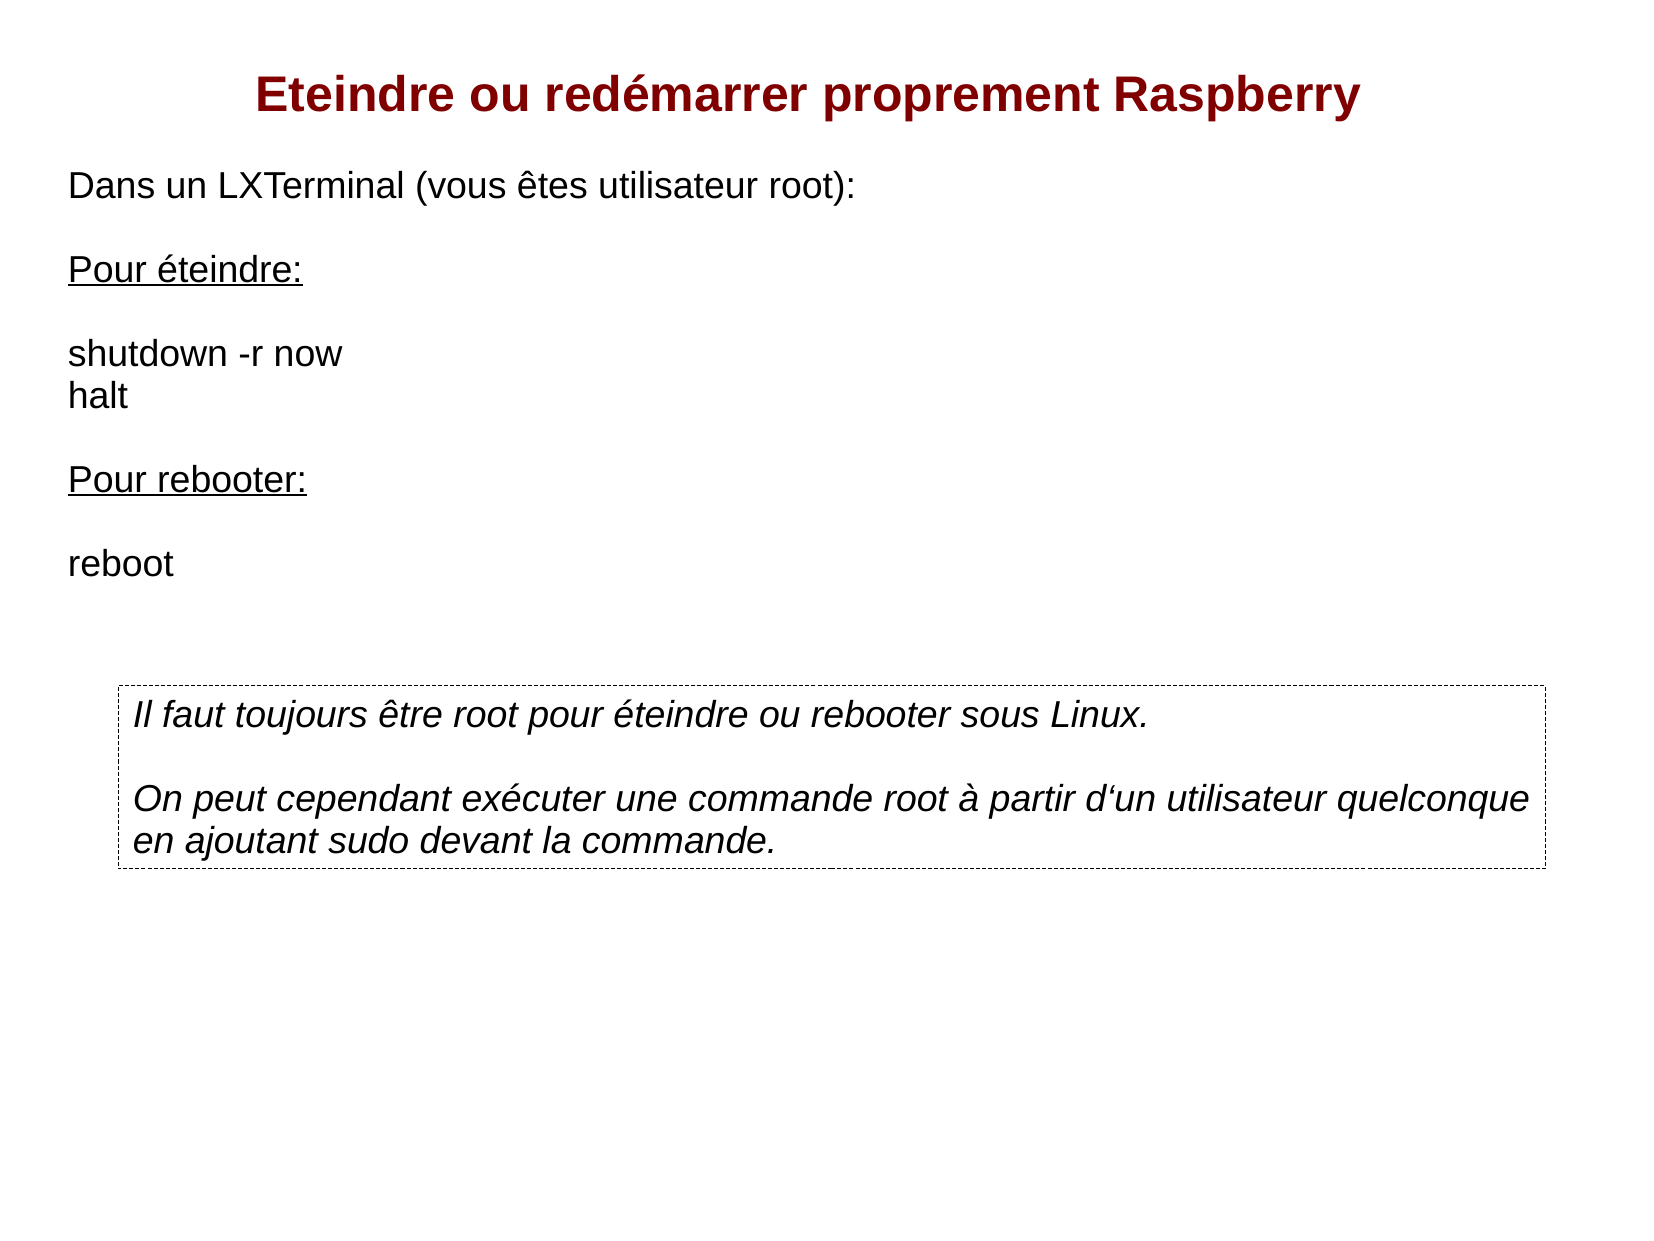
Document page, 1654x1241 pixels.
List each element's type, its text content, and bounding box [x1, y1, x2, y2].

text_box Il faut toujours être root pour éteindre ou rebooter sous Linux. On peut cependant exécuter une commande root à partir d‘un utilisateur quelconque en ajoutant sudo devant la commande. [118, 685, 1546, 868]
text_box Eteindre ou redémarrer proprement Raspberry Dans un LXTerminal (vous êtes utilisateur root): Pour éteindre: shutdown -r now halt Pour rebooter: reboot [53, 59, 1565, 636]
